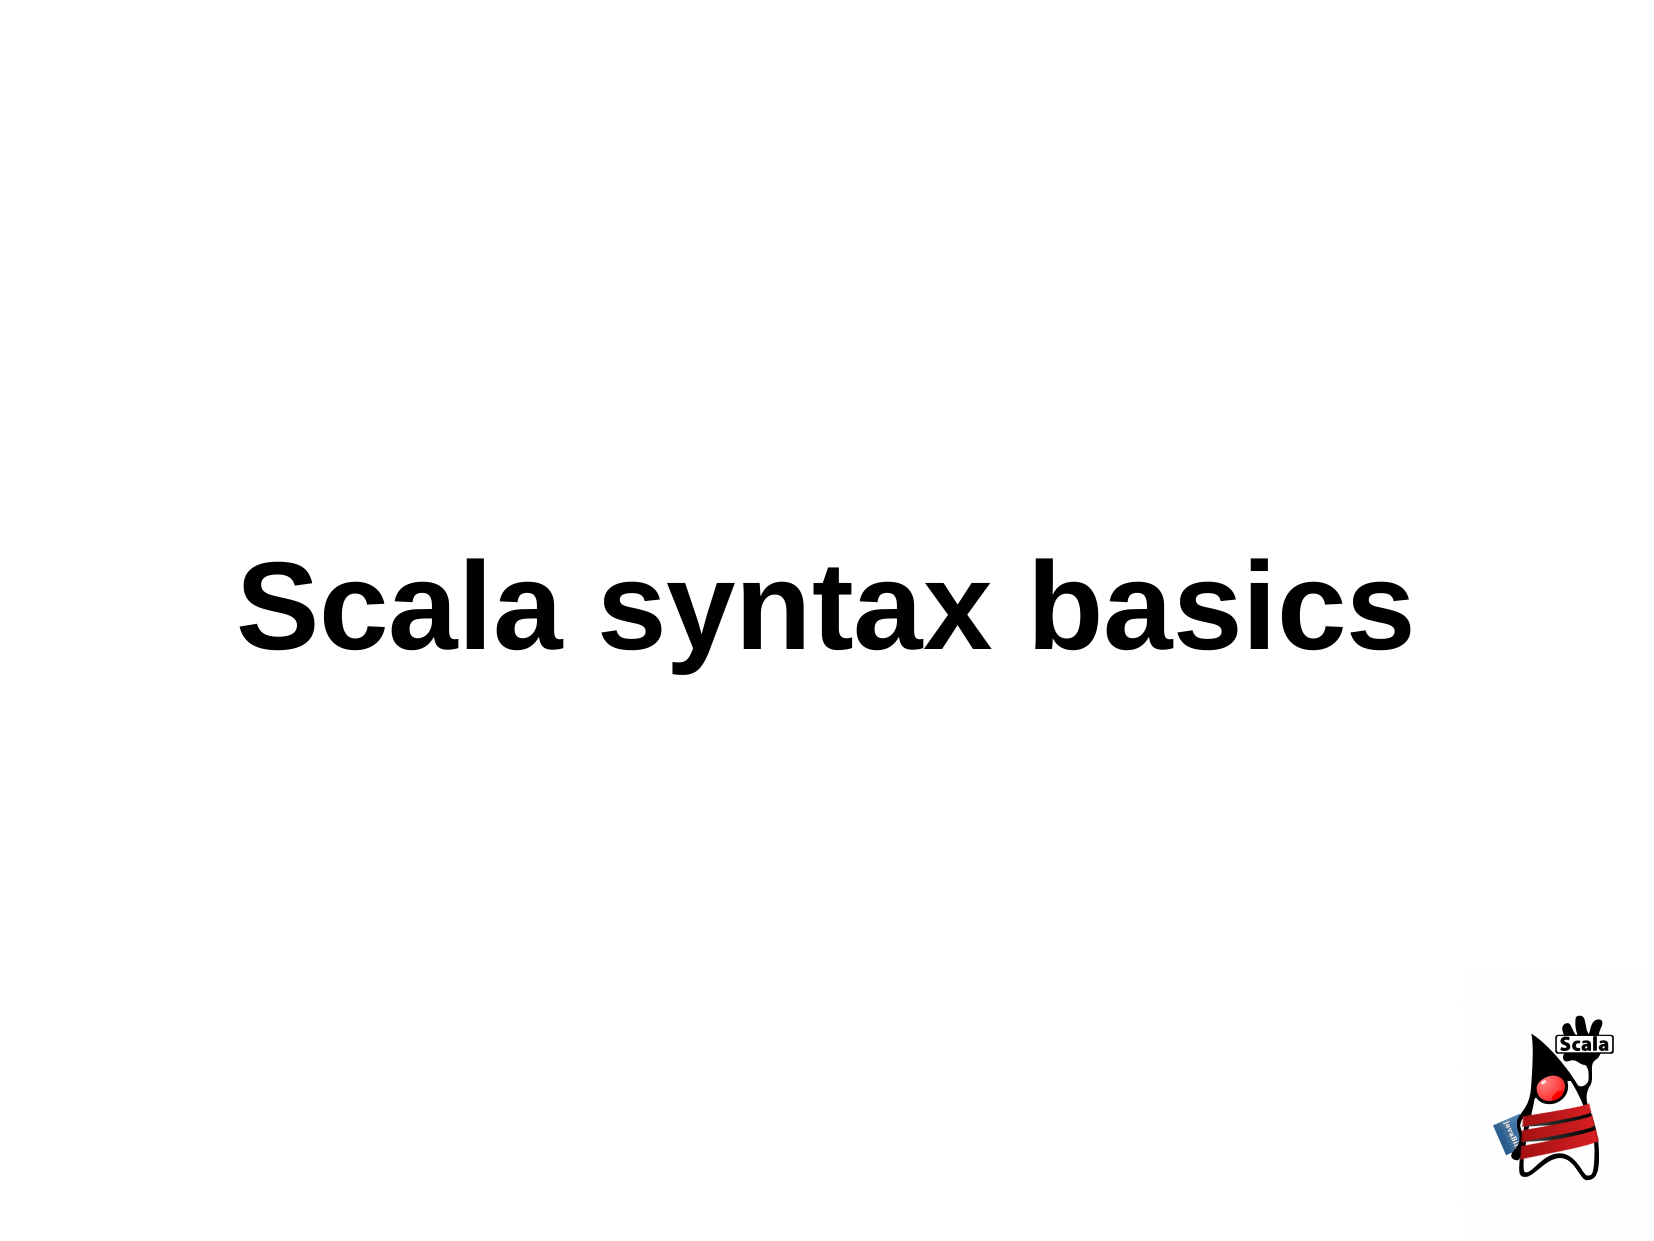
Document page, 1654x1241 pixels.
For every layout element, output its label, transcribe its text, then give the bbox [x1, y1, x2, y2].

picture [1462, 969, 1654, 1241]
title Scala syntax basics [82, 49, 1571, 1163]
